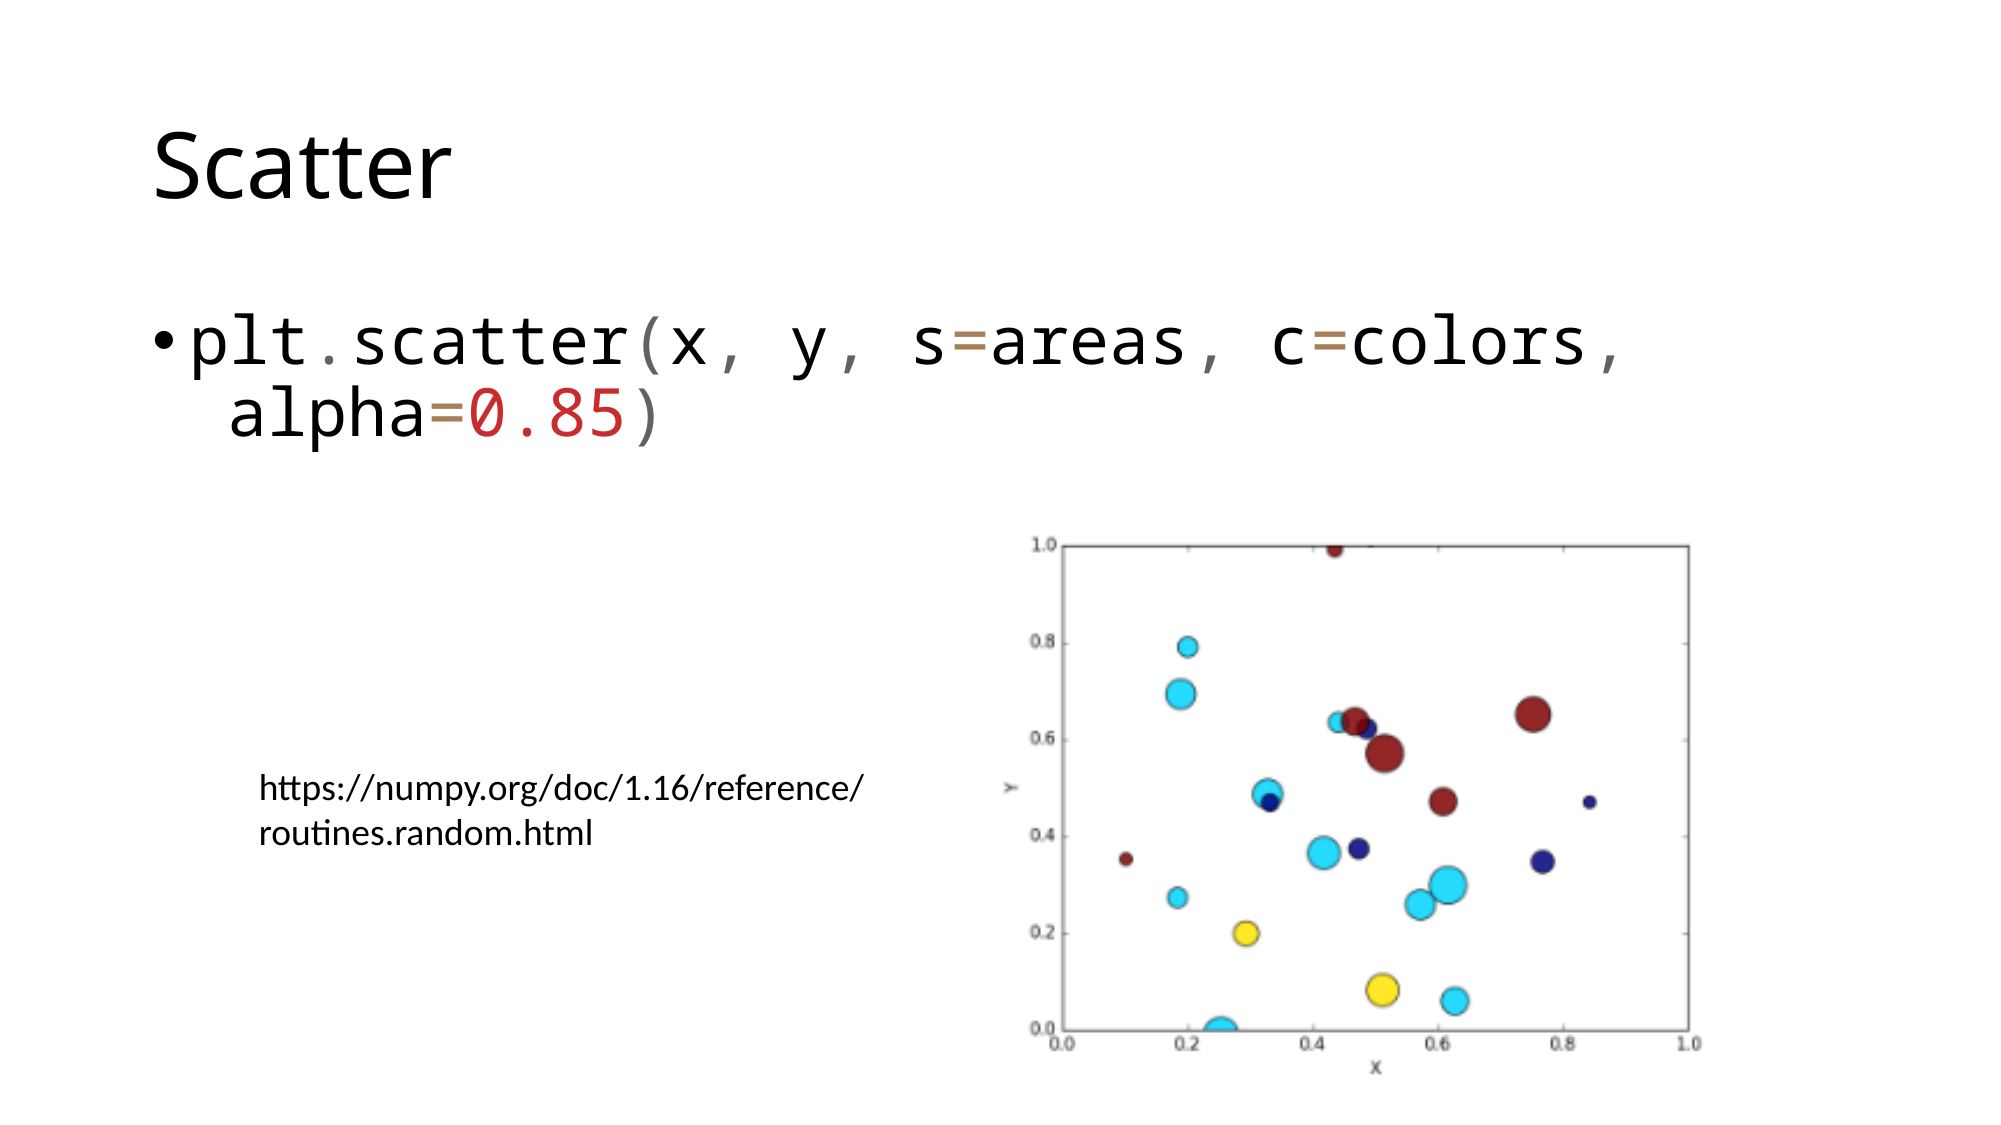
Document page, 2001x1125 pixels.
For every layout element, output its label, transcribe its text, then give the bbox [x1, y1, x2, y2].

picture [983, 495, 1730, 1084]
title Scatter [137, 59, 1863, 278]
list plt.scatter(x, y, s=areas, c=colors, alpha=0.85) [137, 299, 1863, 1014]
text_box https://numpy.org/doc/1.16/reference/routines.random.html [243, 755, 913, 862]
